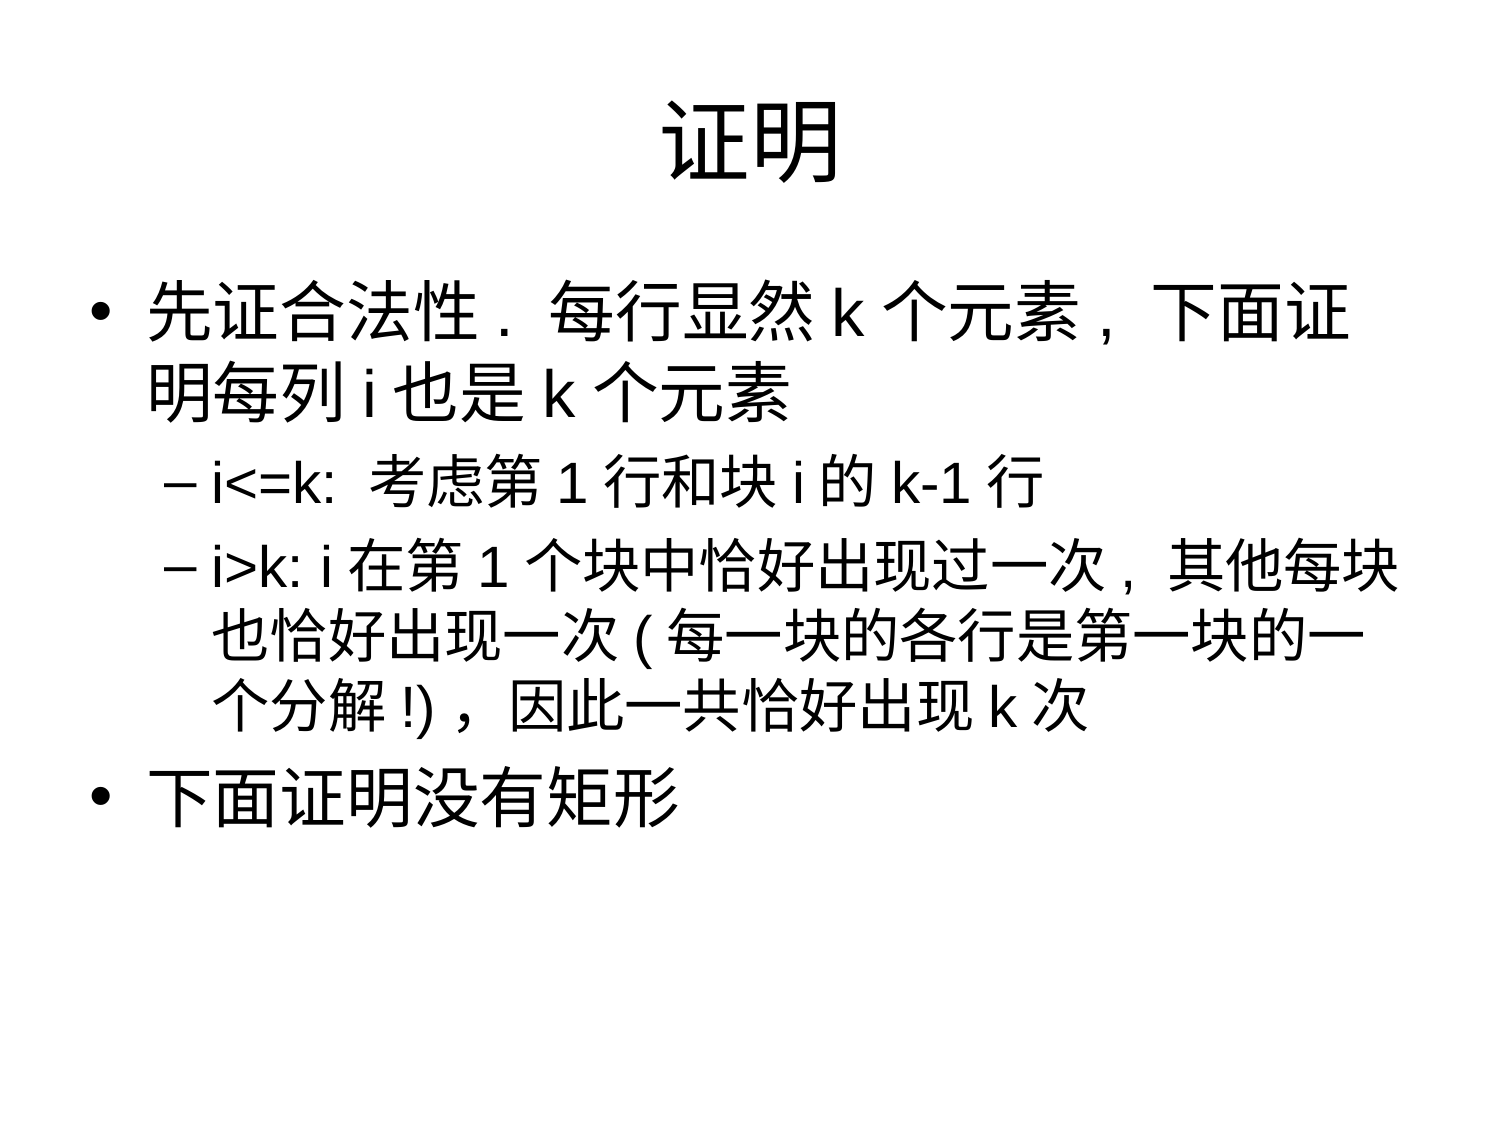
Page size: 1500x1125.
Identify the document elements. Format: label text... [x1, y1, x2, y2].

title 证明 [75, 45, 1426, 233]
list 先证合法性. 每行显然k个元素, 下面证明每列i也是k个元素 i<=k: 考虑第1行和块i的k-1行 i>k: i在第1个块中恰好出现过一次, 其他每块也恰好出现一次(每一块的各行是第一块的一个分解!)，因此一共恰好出现k次 下面证明没有矩形 [75, 262, 1426, 1006]
